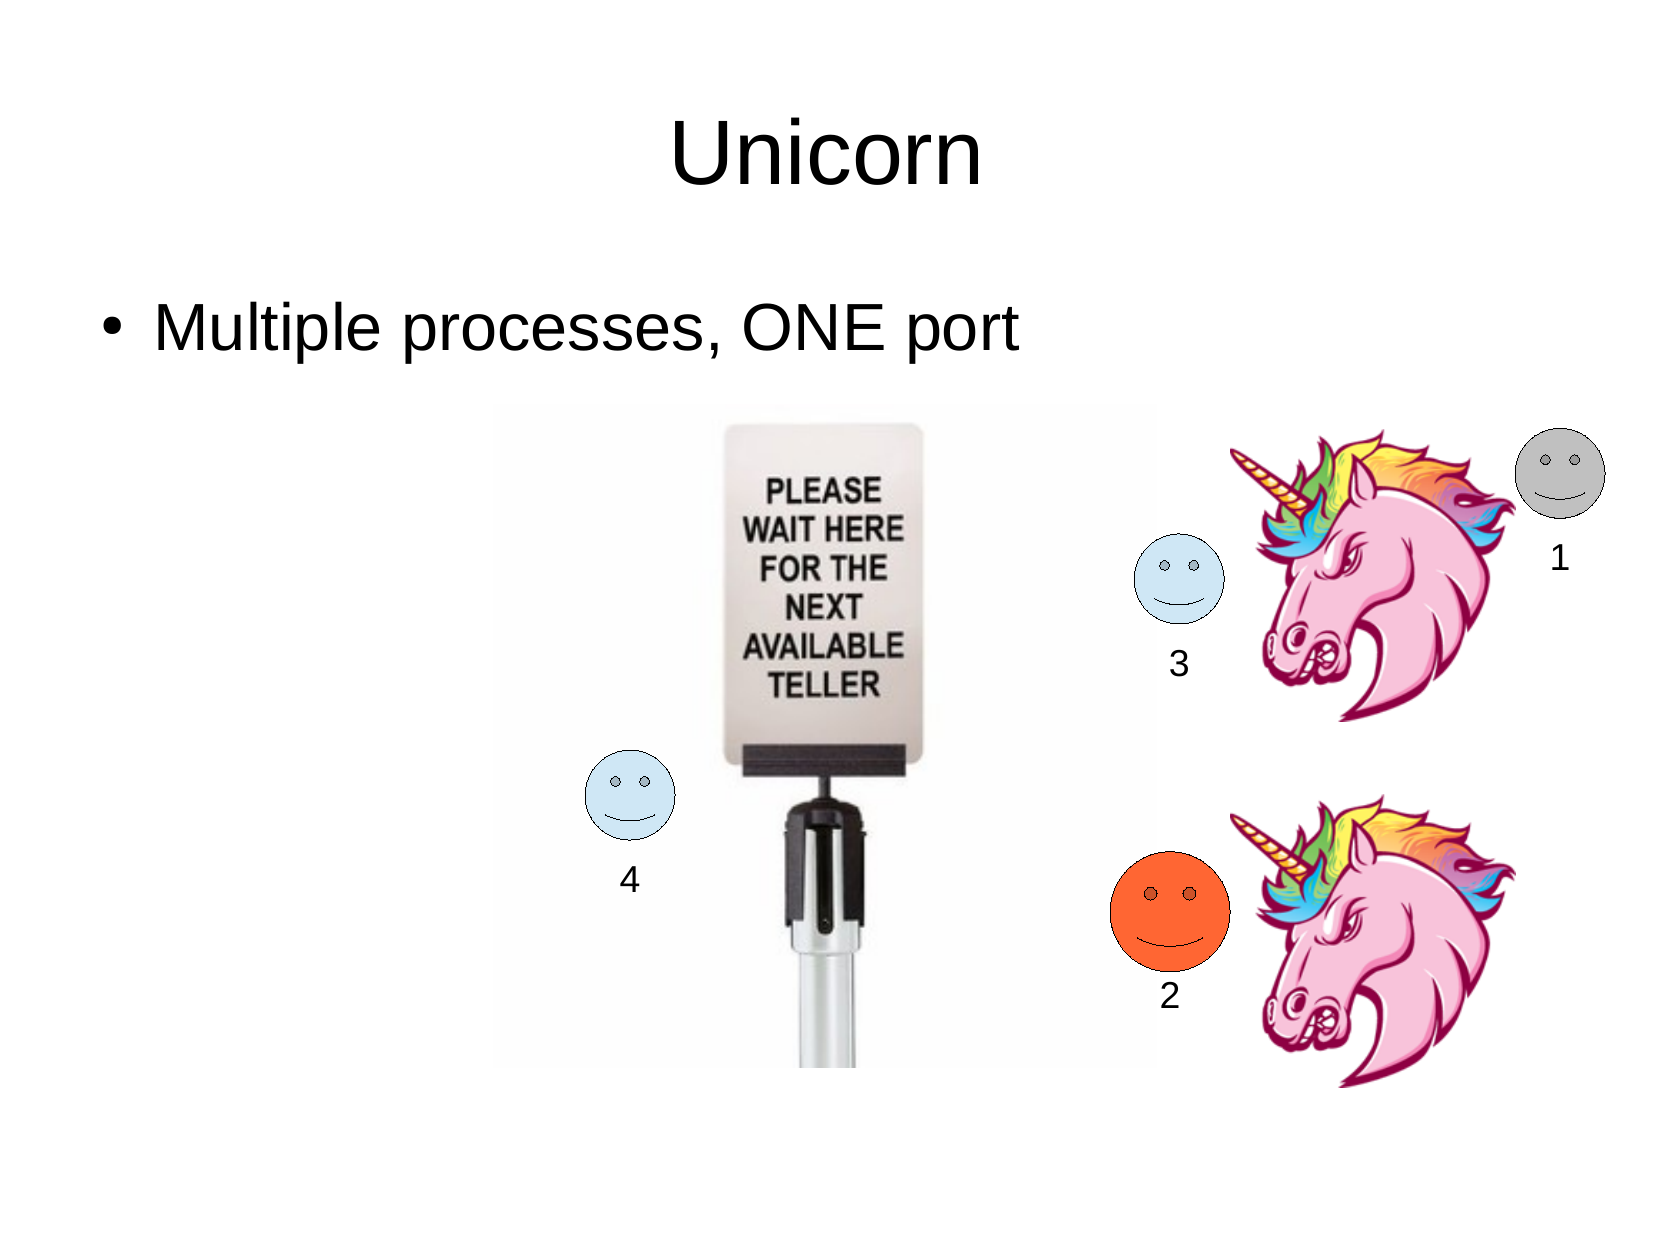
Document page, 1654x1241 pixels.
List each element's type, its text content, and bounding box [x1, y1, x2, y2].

text_box 2 [1110, 851, 1231, 972]
list Multiple processes, ONE port [82, 290, 1571, 1109]
picture [1230, 794, 1516, 1088]
text_box 1 [1516, 428, 1606, 519]
picture [1230, 429, 1516, 722]
text_box 3 [1134, 533, 1225, 624]
text_box 4 [585, 750, 676, 841]
title Unicorn [82, 49, 1571, 257]
